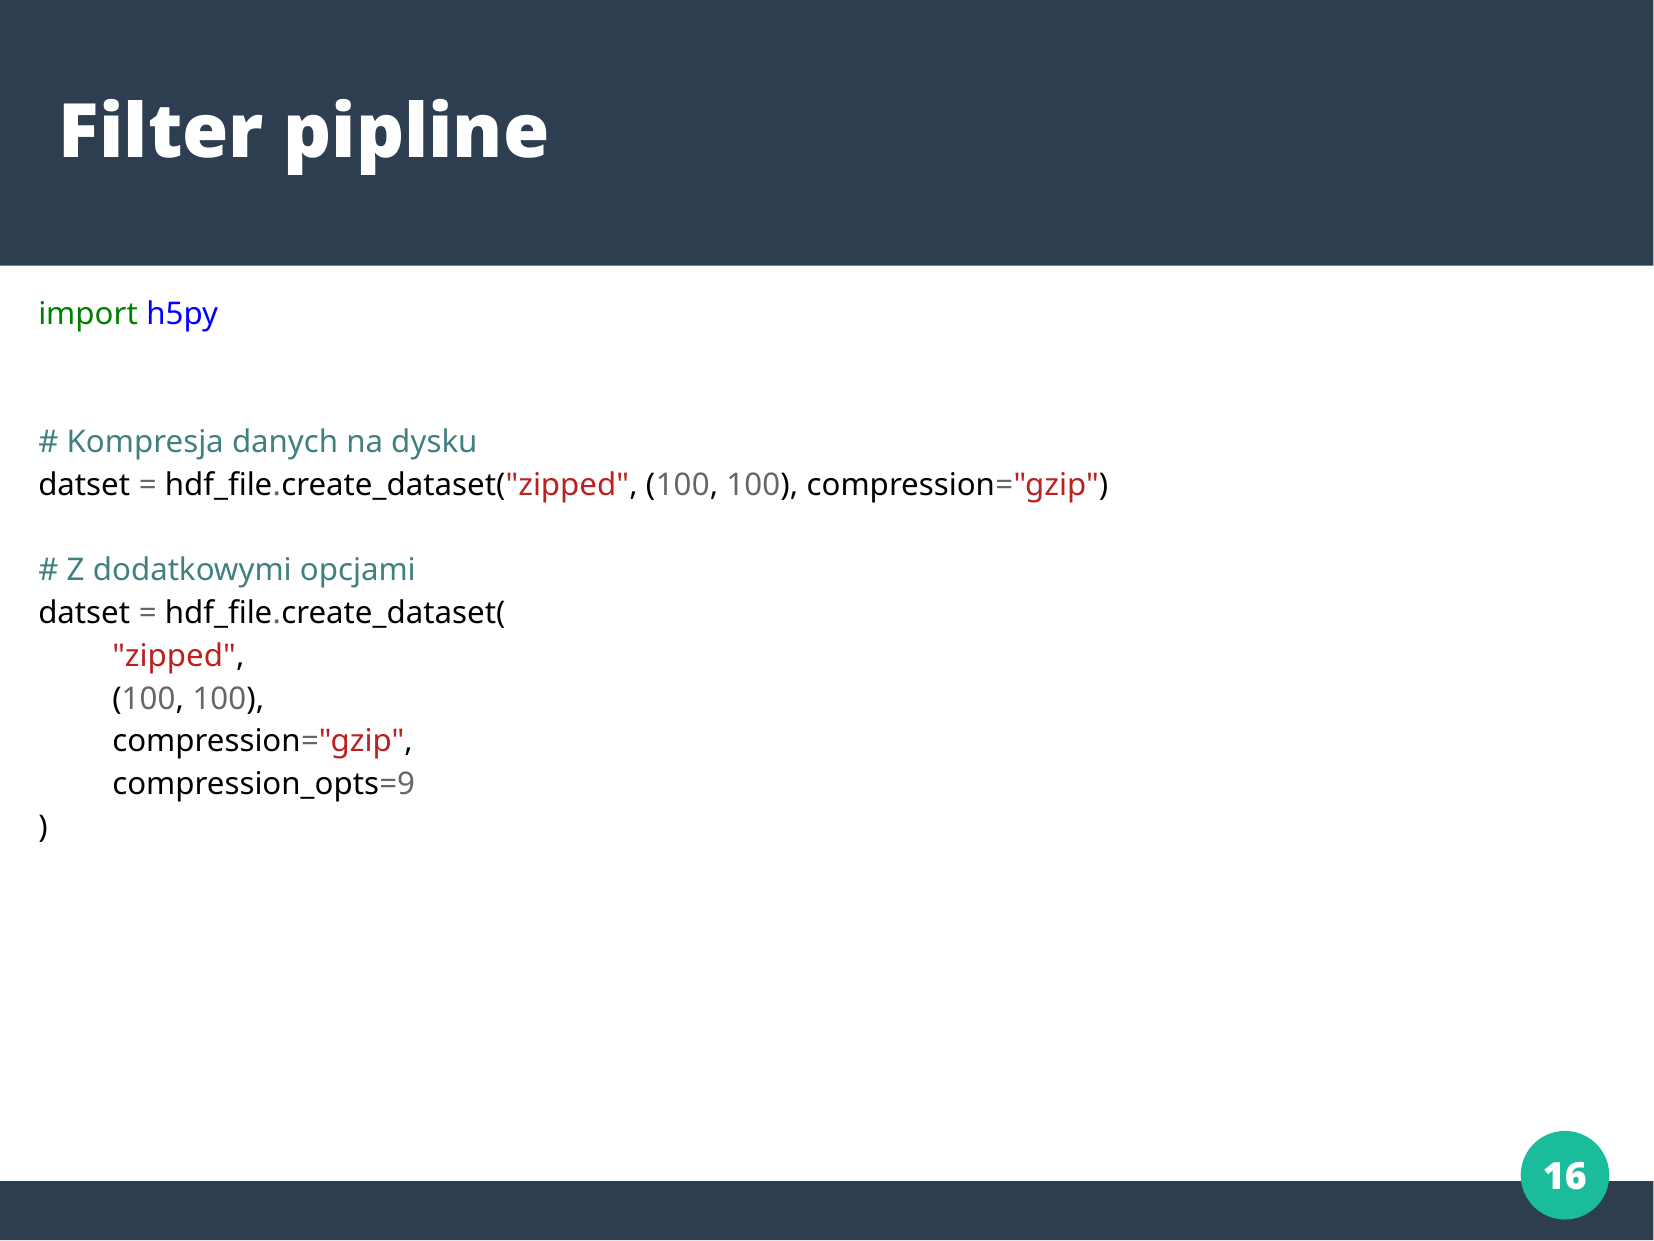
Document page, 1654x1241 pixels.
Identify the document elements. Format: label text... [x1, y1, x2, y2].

title Filter pipline [59, 49, 1595, 207]
text_box import h5py # Kompresja danych na dysku datset = hdf_file.create_dataset("zipped", (100, 100), compression="gzip") # Z dodatkowymi opcjami datset = hdf_file.create_dataset( "zipped", (100, 100), compression="gzip", compression_opts=9 ) [23, 283, 1619, 835]
